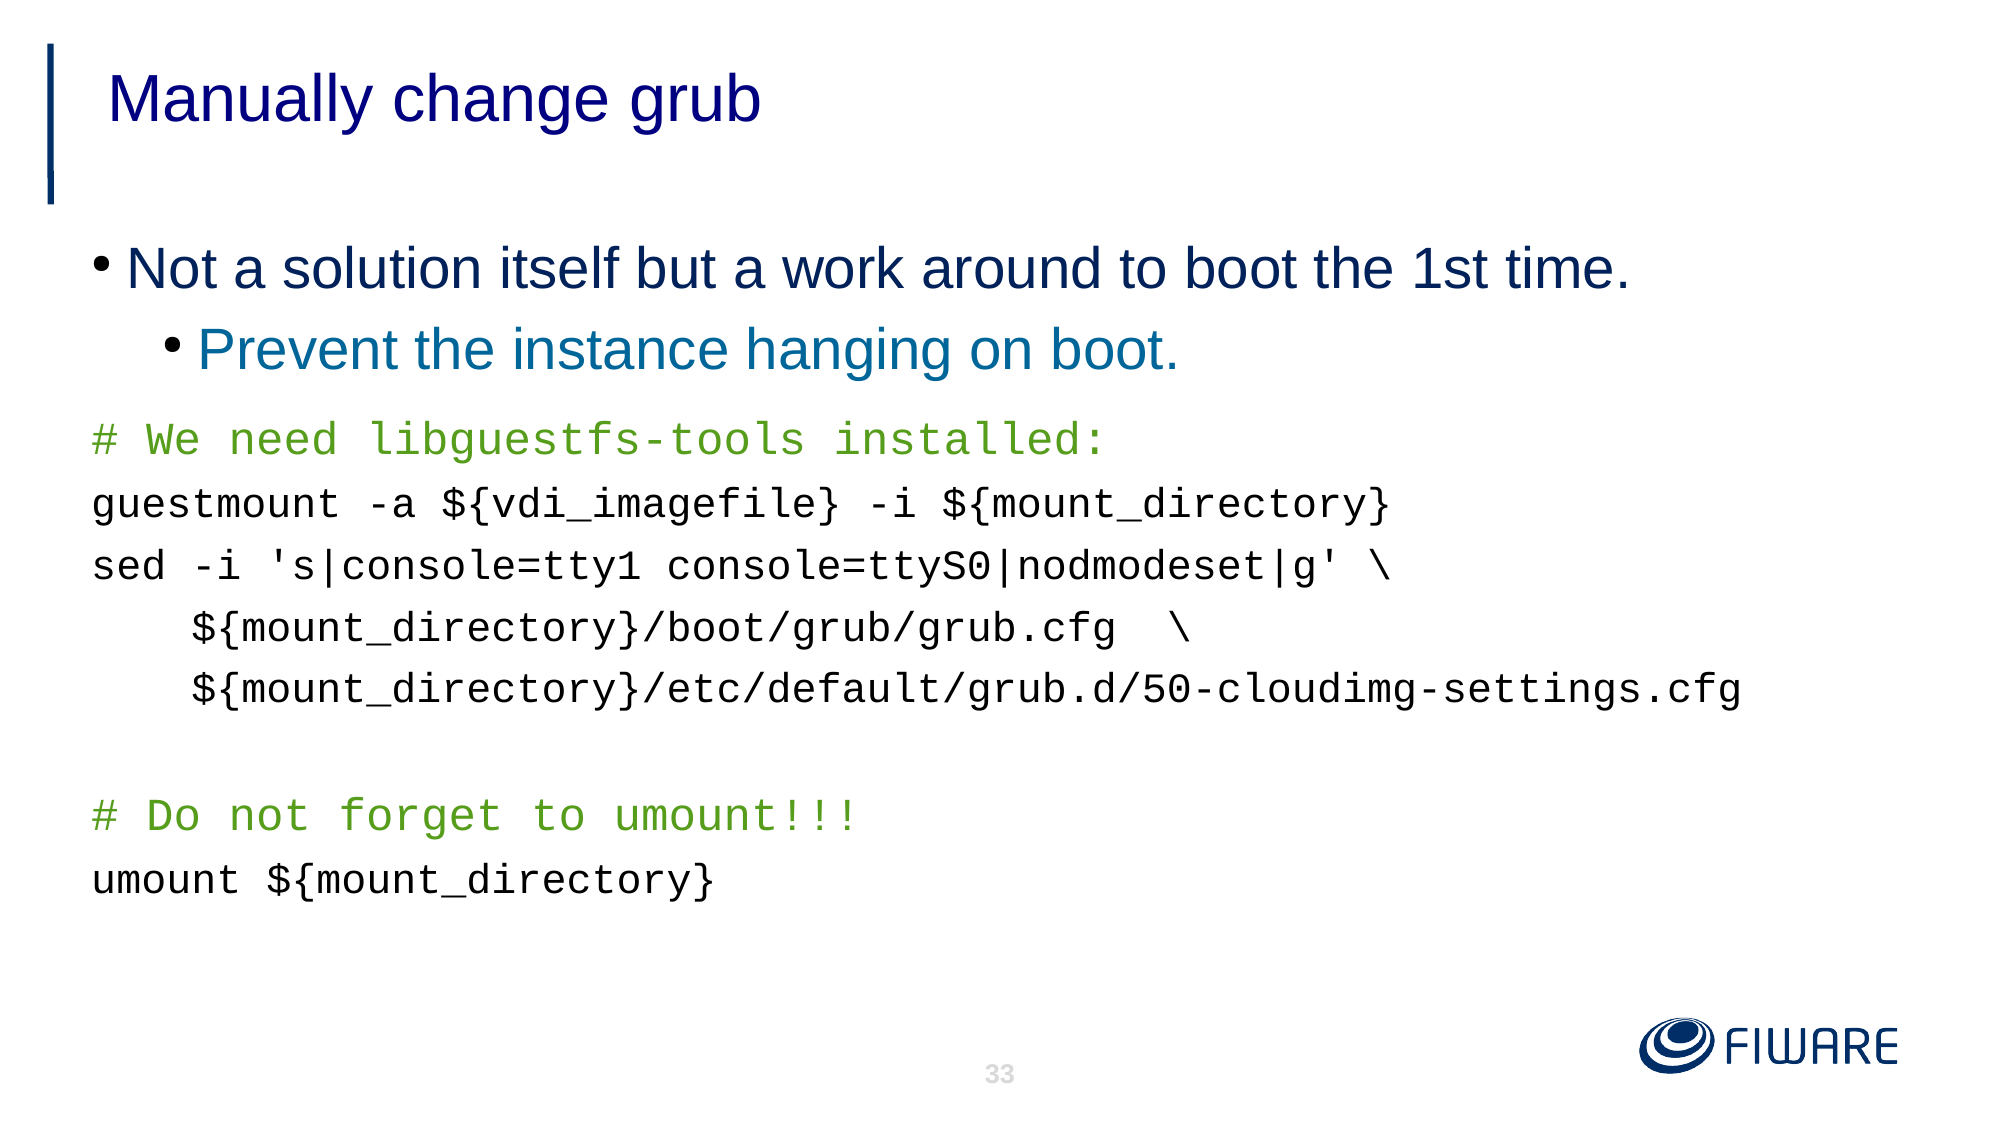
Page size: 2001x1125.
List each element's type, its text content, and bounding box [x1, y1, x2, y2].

text_box # We need libguestfs-tools installed: guestmount -a ${vdi_imagefile} -i ${mount_directory} sed -i 's|console=tty1 console=ttyS0|nodmodeset|g' \ ${mount_directory}/boot/grub/grub.cfg \ ${mount_directory}/etc/default/grub.d/50-cloudimg-settings.cfg # Do not forget to umount!!! umount ${mount_directory} [76, 401, 1902, 910]
slide_number <número> [887, 1042, 1113, 1103]
picture [1635, 1012, 1905, 1077]
title Manually change grub [92, 47, 1704, 178]
text_box Not a solution itself but a work around to boot the 1st time. Prevent the instance hanging on boot. [76, 212, 1902, 389]
